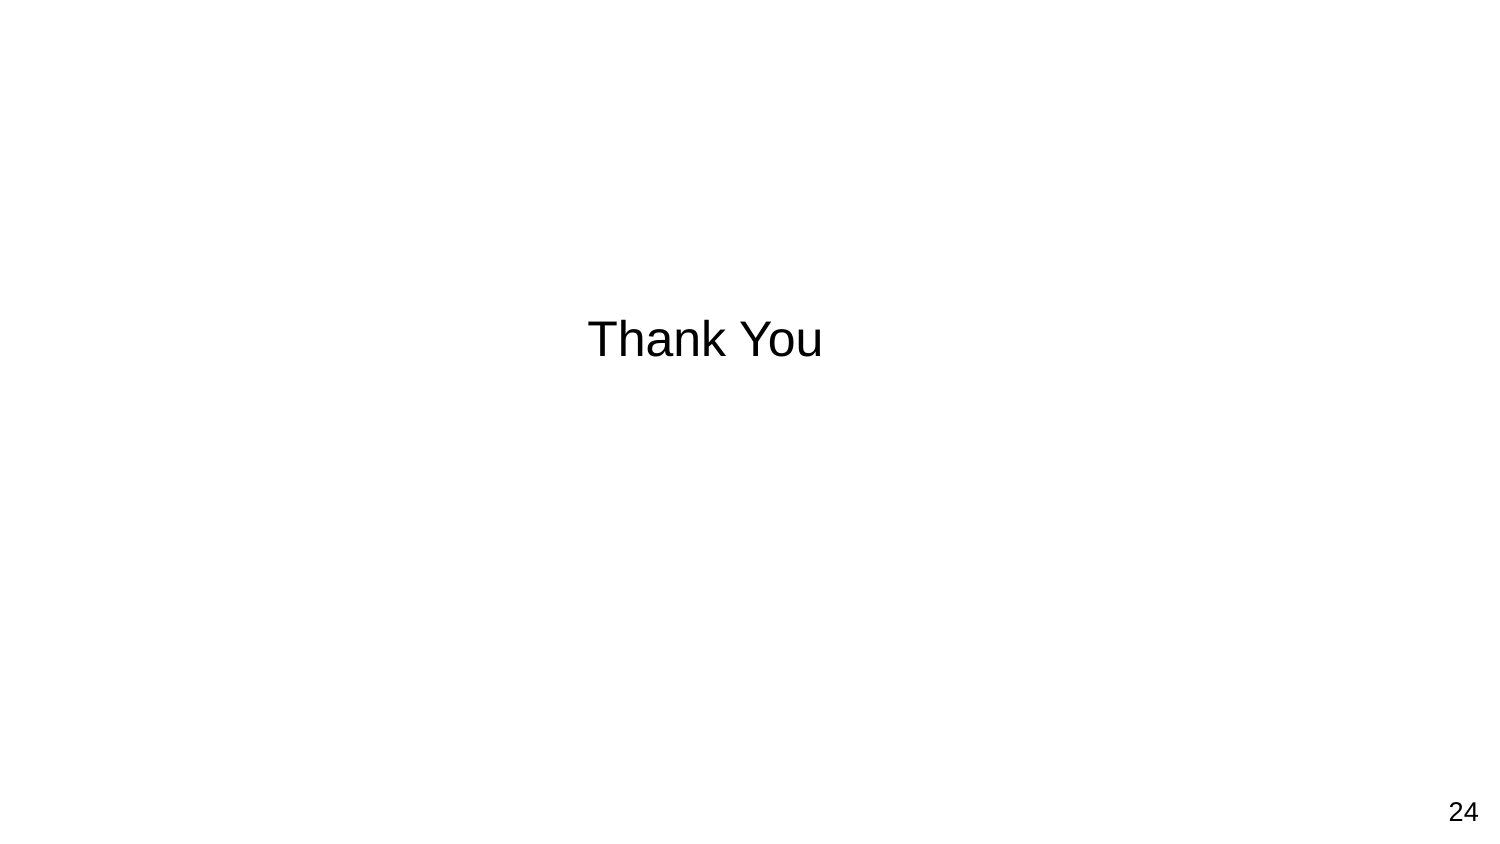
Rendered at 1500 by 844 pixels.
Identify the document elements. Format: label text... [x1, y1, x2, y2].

text_box Thank You [572, 291, 877, 367]
slide_number <number> [1403, 779, 1494, 844]
